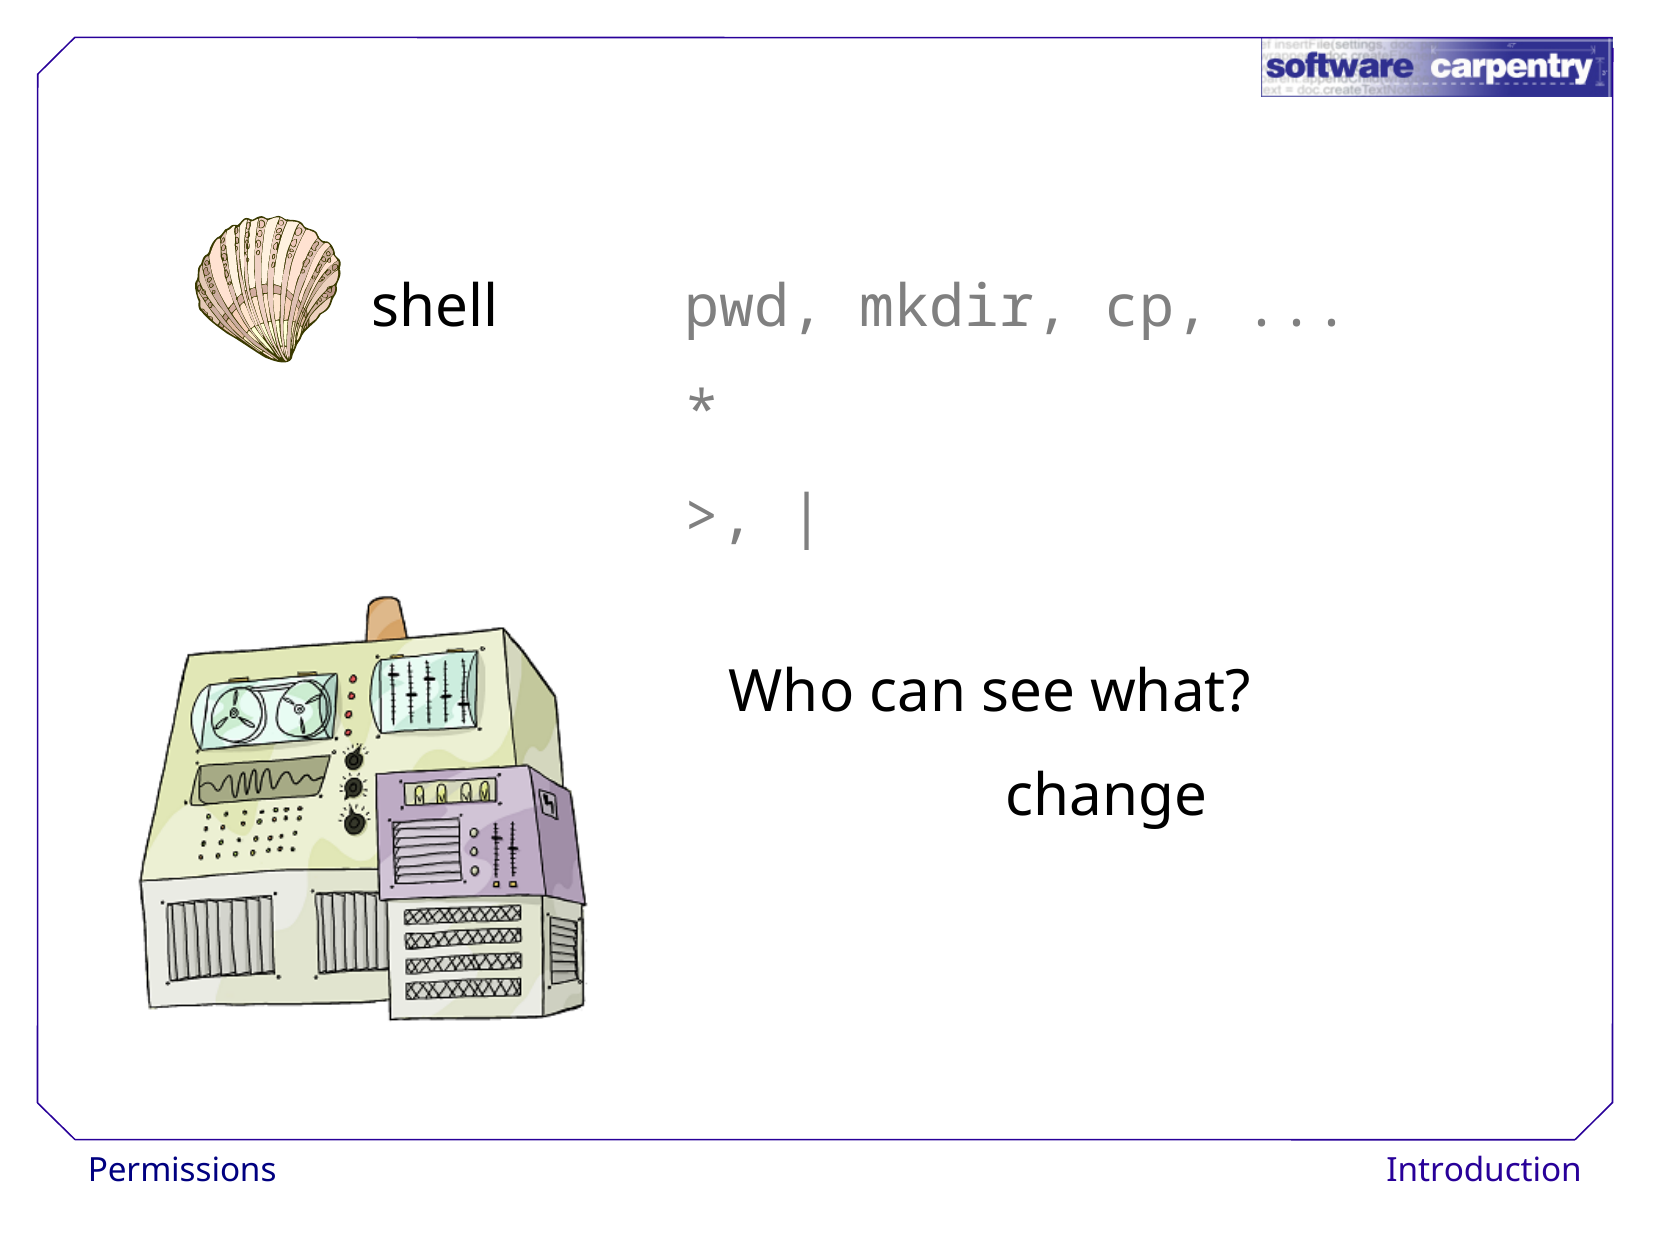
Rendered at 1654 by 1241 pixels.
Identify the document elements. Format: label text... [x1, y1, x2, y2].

text_box pwd, mkdir, cp, ... * >, | [669, 225, 1515, 557]
text_box change [915, 714, 1297, 835]
text_box Who can see what? [713, 610, 1416, 732]
text_box shell [343, 225, 588, 347]
picture [89, 548, 647, 1055]
picture [193, 213, 343, 367]
picture [1261, 39, 1613, 97]
